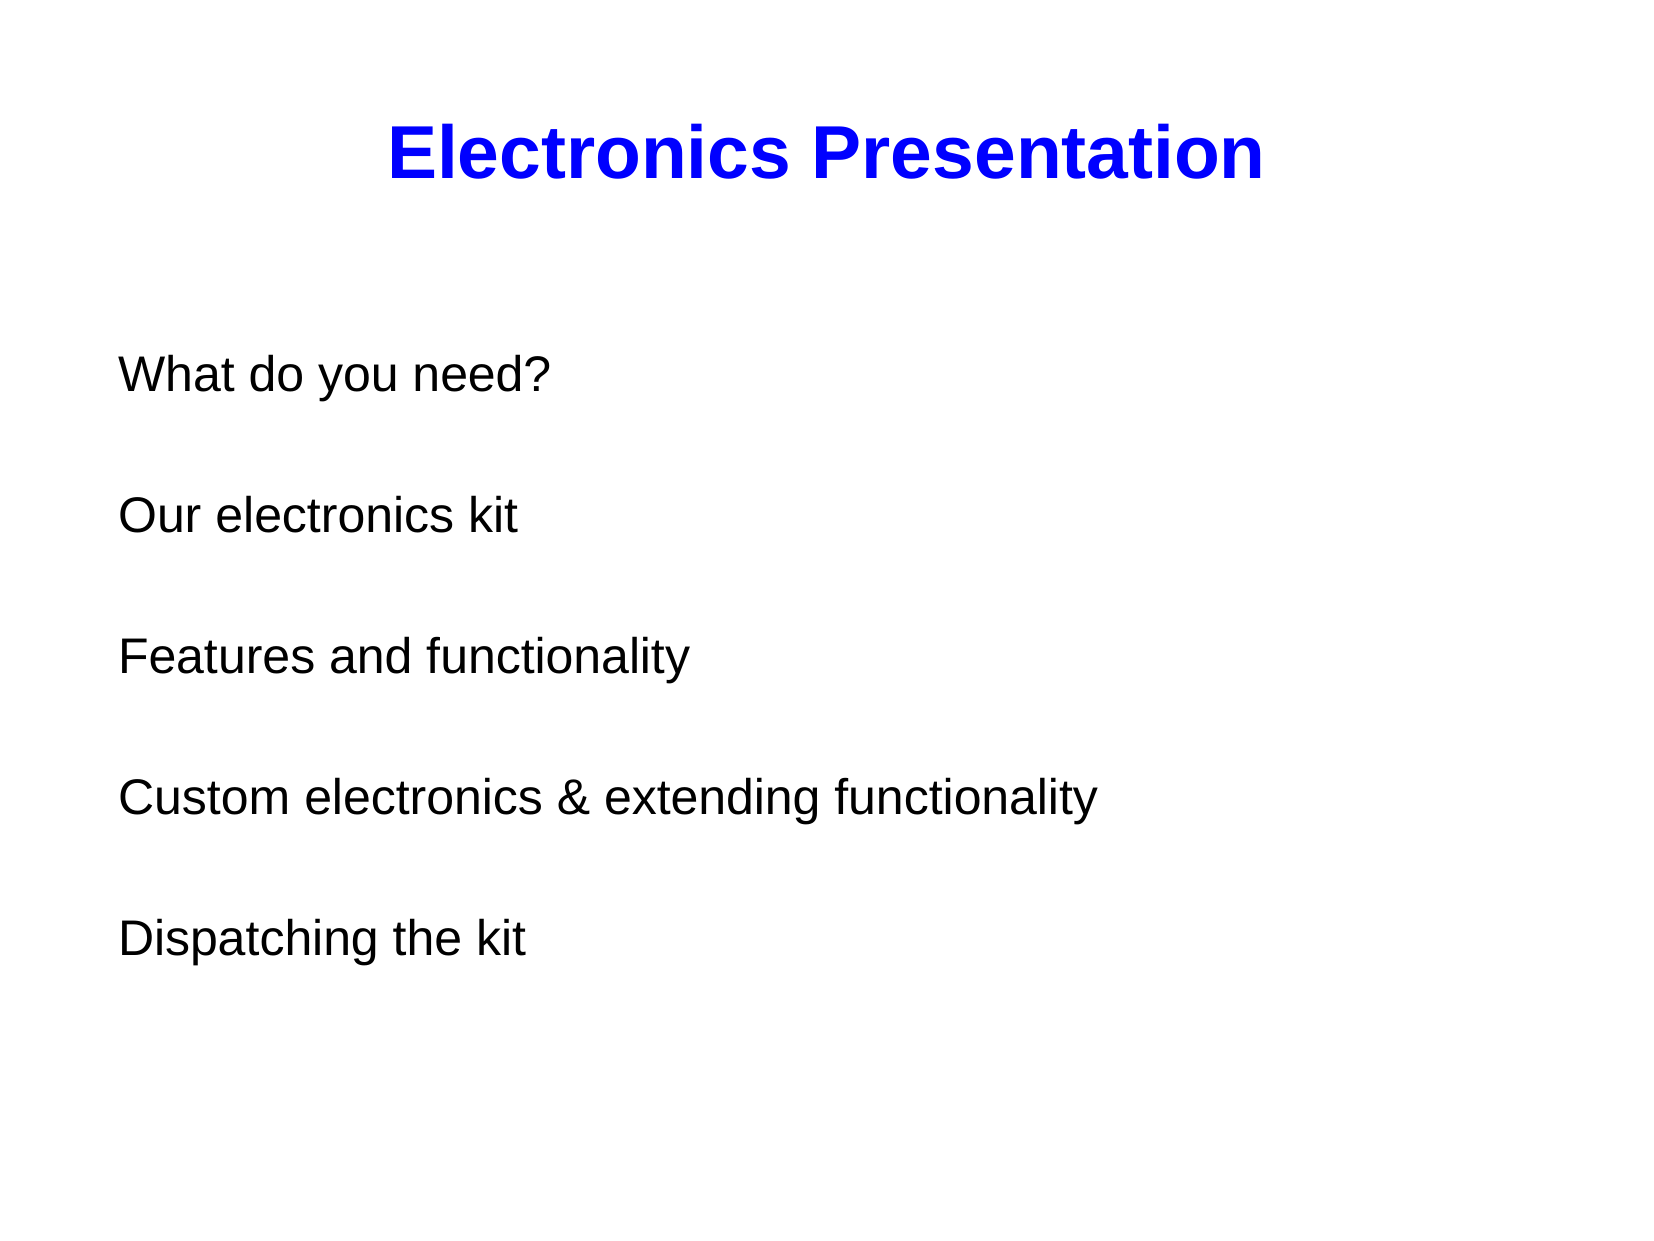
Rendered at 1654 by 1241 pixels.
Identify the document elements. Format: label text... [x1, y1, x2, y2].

list What do you need? Our electronics kit Features and functionality Custom electronics & extending functionality Dispatching the kit [82, 290, 1571, 1094]
title Electronics Presentation [82, 56, 1571, 250]
